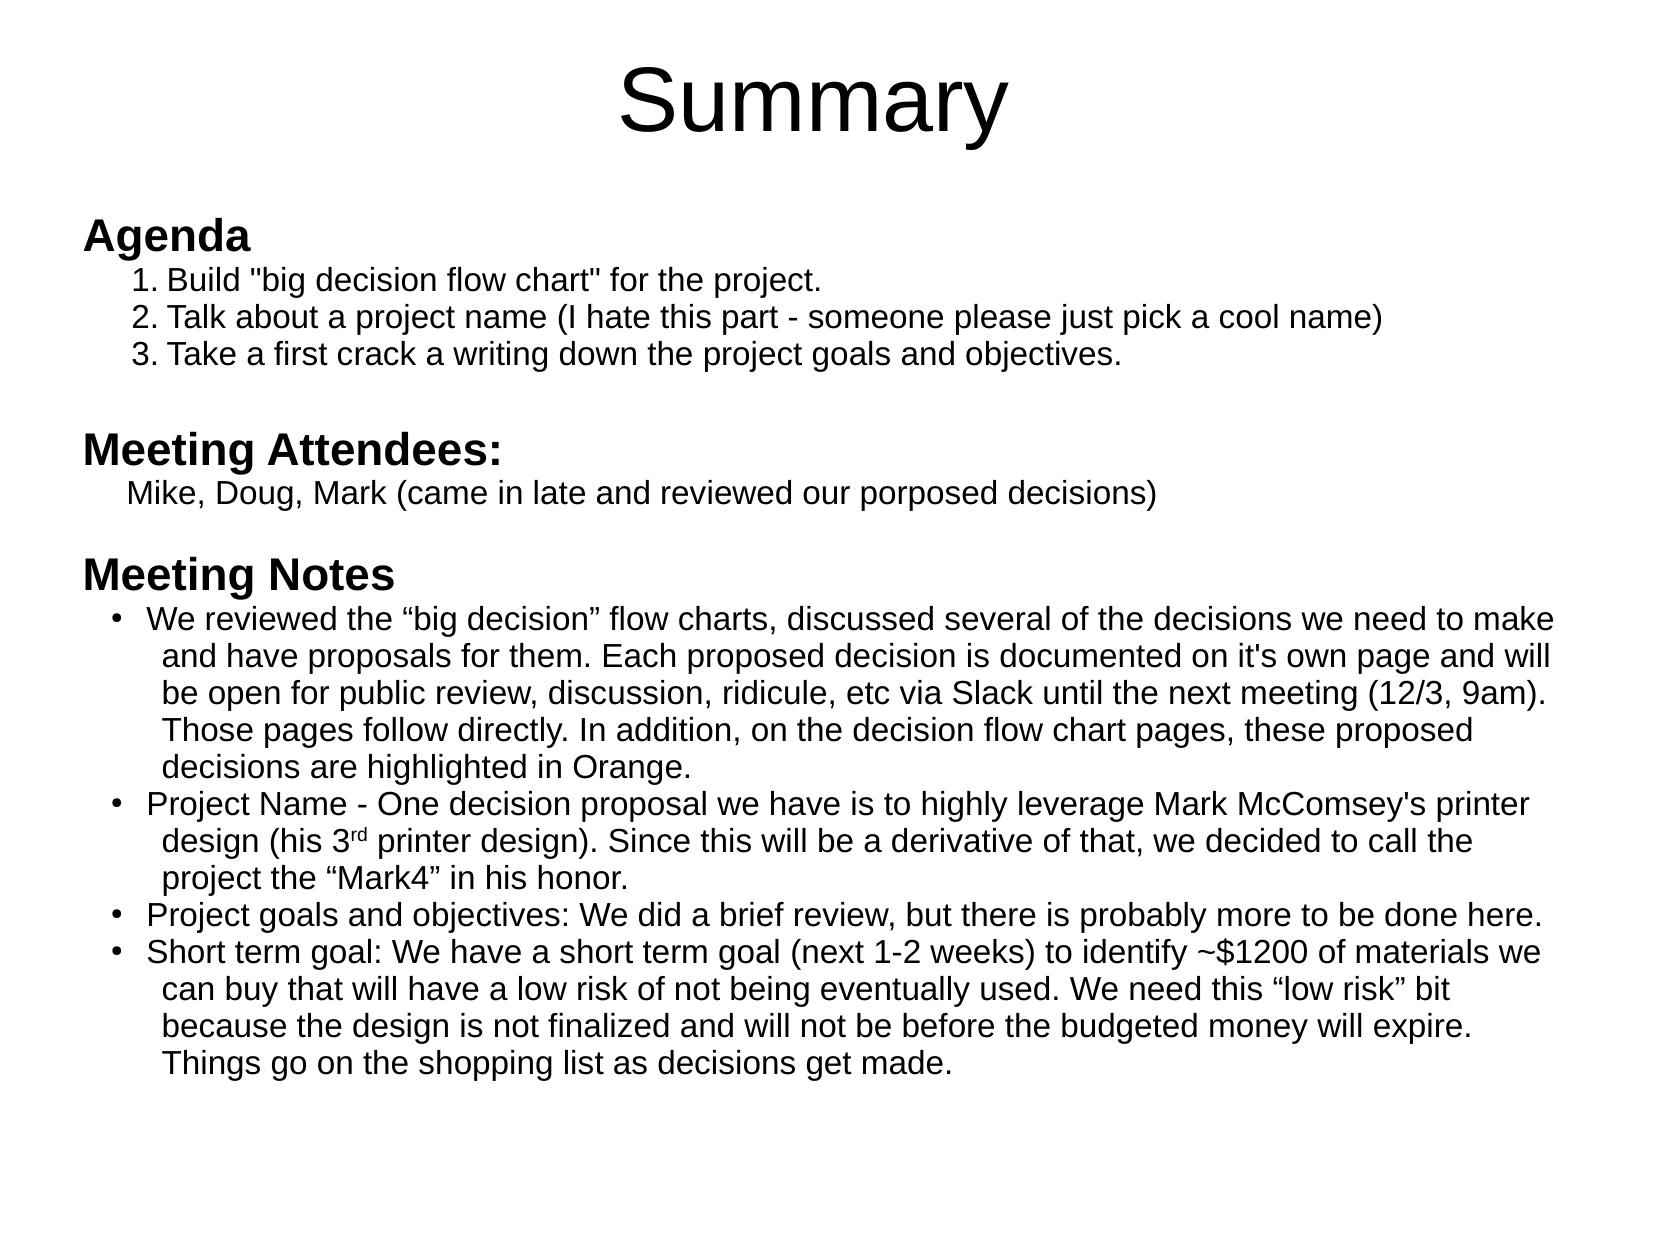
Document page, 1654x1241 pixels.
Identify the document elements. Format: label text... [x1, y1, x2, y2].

title Summary [82, 48, 1571, 152]
subtitle Agenda Build "big decision flow chart" for the project. Talk about a project name (I hate this part - someone please just pick a cool name) Take a first crack a writing down the project goals and objectives. Meeting Attendees: Mike, Doug, Mark (came in late and reviewed our porposed decisions) Meeting Notes We reviewed the “big decision” flow charts, discussed several of the decisions we need to make and have proposals for them. Each proposed decision is documented on it's own page and will be open for public review, discussion, ridicule, etc via Slack until the next meeting (12/3, 9am). Those pages follow directly. In addition, on the decision flow chart pages, these proposed decisions are highlighted in Orange. Project Name - One decision proposal we have is to highly leverage Mark McComsey's printer design (his 3rd printer design). Since this will be a derivative of that, we decided to call the project the “Mark4” in his honor. Project goals and objectives: We did a brief review, but there is probably more to be done here. Short term goal: We have a short term goal (next 1-2 weeks) to identify ~$1200 of materials we can buy that will have a low risk of not being eventually used. We need this “low risk” bit because the design is not finalized and will not be before the budgeted money will expire. Things go on the shopping list as decisions get made. [82, 210, 1571, 1109]
